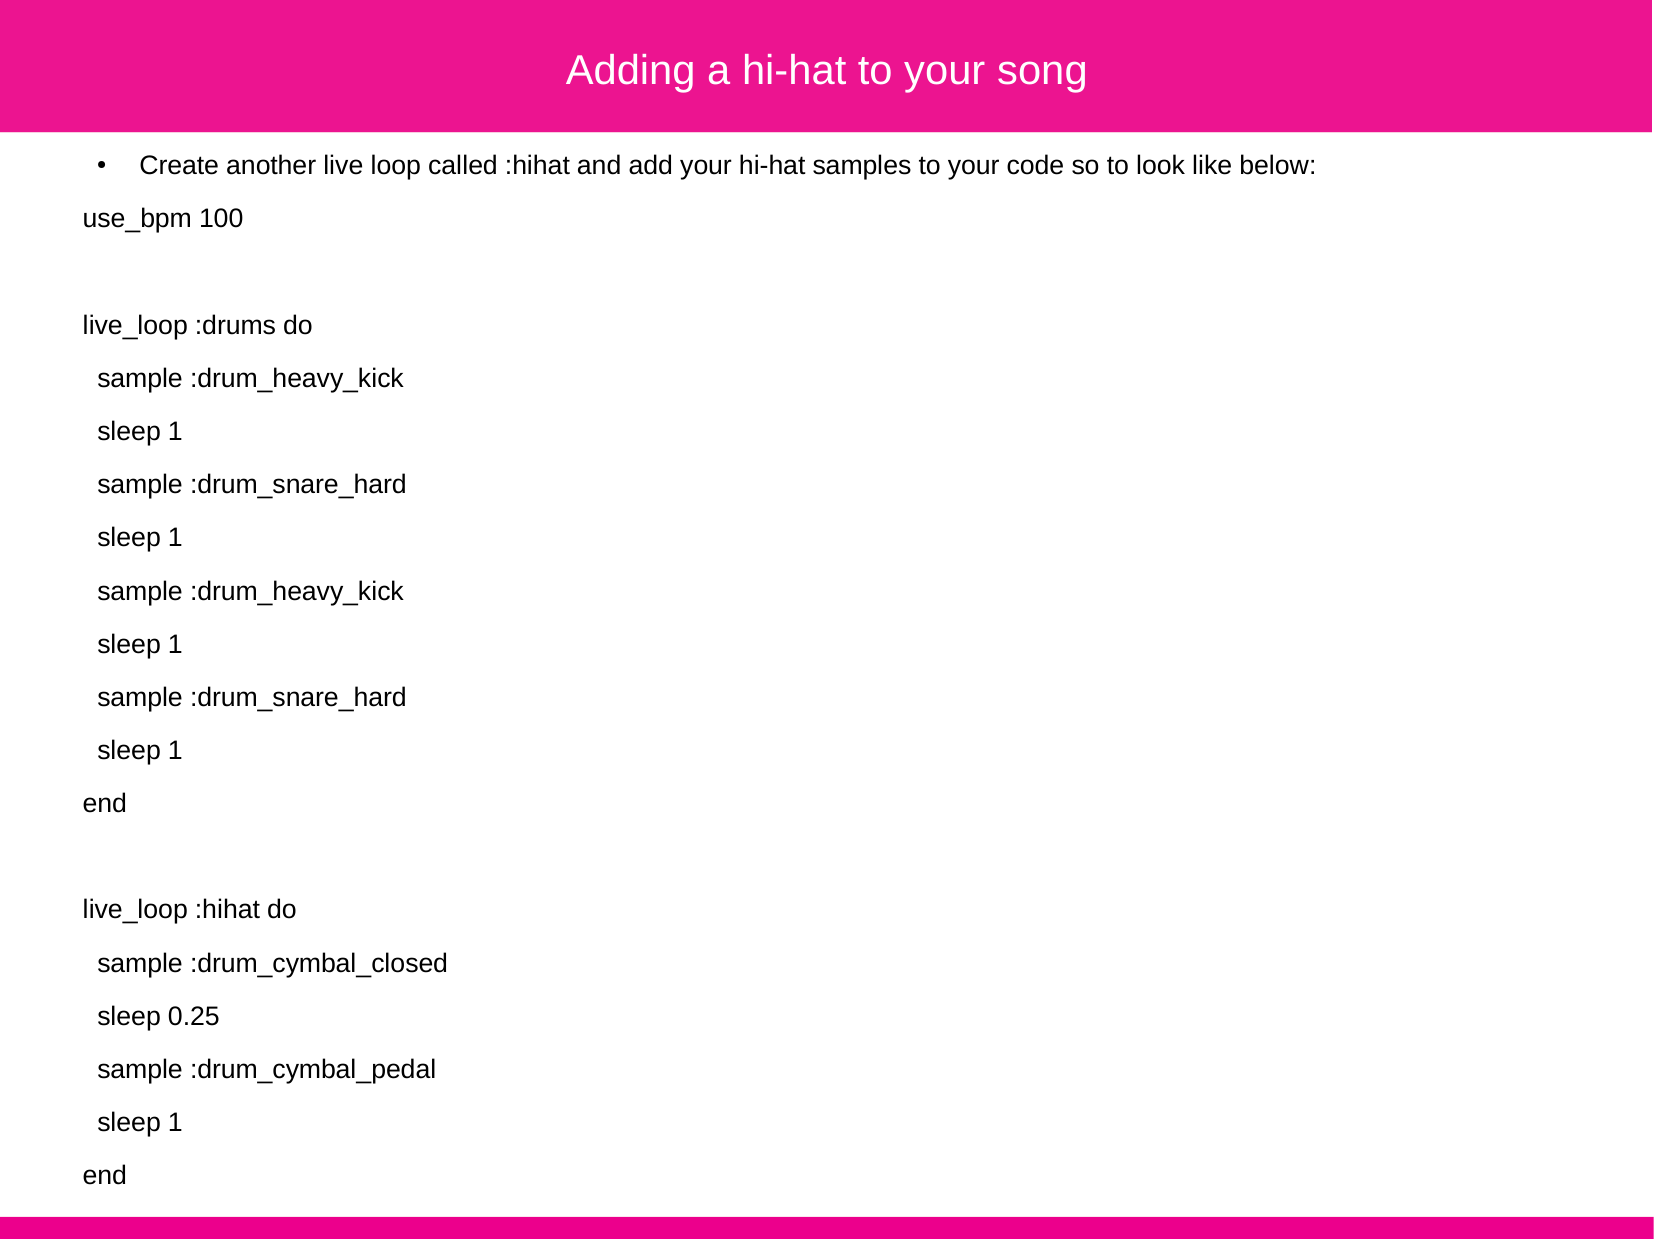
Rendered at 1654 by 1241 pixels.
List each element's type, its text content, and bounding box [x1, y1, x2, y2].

title Adding a hi-hat to your song [82, 46, 1571, 94]
list Create another live loop called :hihat and add your hi-hat samples to your code so to look like below: use_bpm 100 live_loop :drums do sample :drum_heavy_kick sleep 1 sample :drum_snare_hard sleep 1 sample :drum_heavy_kick sleep 1 sample :drum_snare_hard sleep 1 end live_loop :hihat do sample :drum_cymbal_closed sleep 0.25 sample :drum_cymbal_pedal sleep 1 end [82, 150, 1571, 1201]
picture [0, 0, 1654, 1241]
